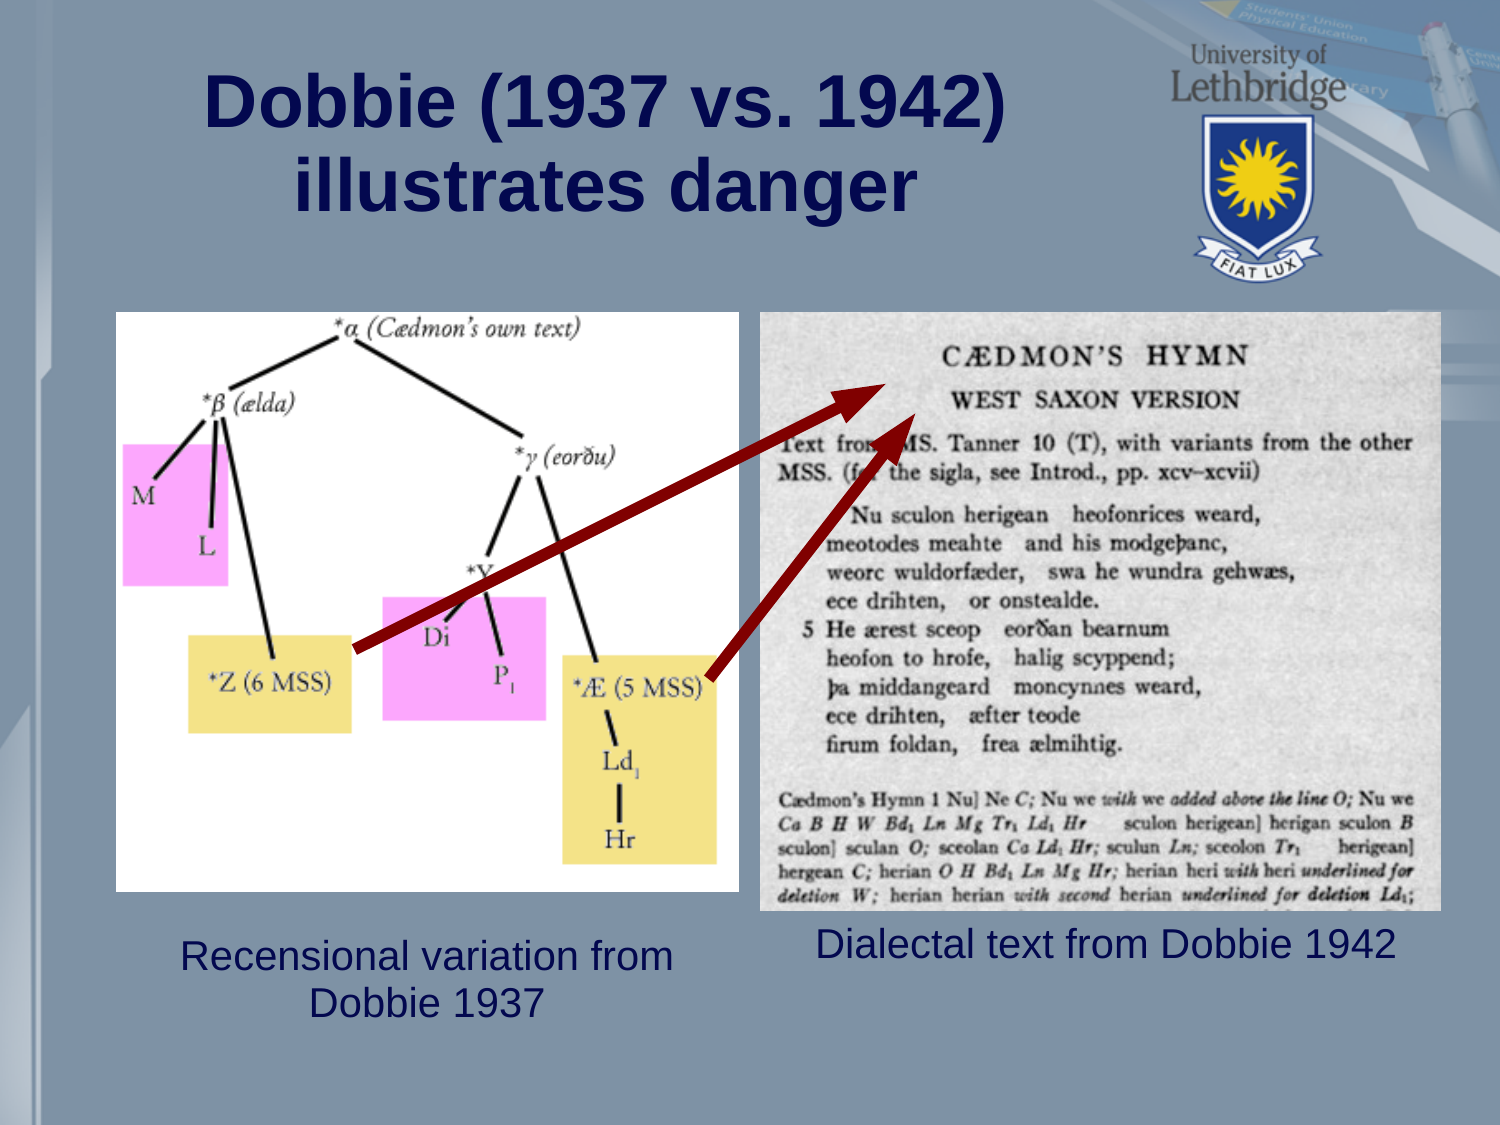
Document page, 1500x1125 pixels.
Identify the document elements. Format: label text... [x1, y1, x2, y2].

list Dialectal text from Dobbie 1942 [795, 921, 1418, 1040]
list Recensional variation from Dobbie 1937 [116, 933, 739, 1052]
title Dobbie (1937 vs. 1942) illustrates danger [75, 46, 1138, 241]
picture [0, 0, 1500, 1125]
